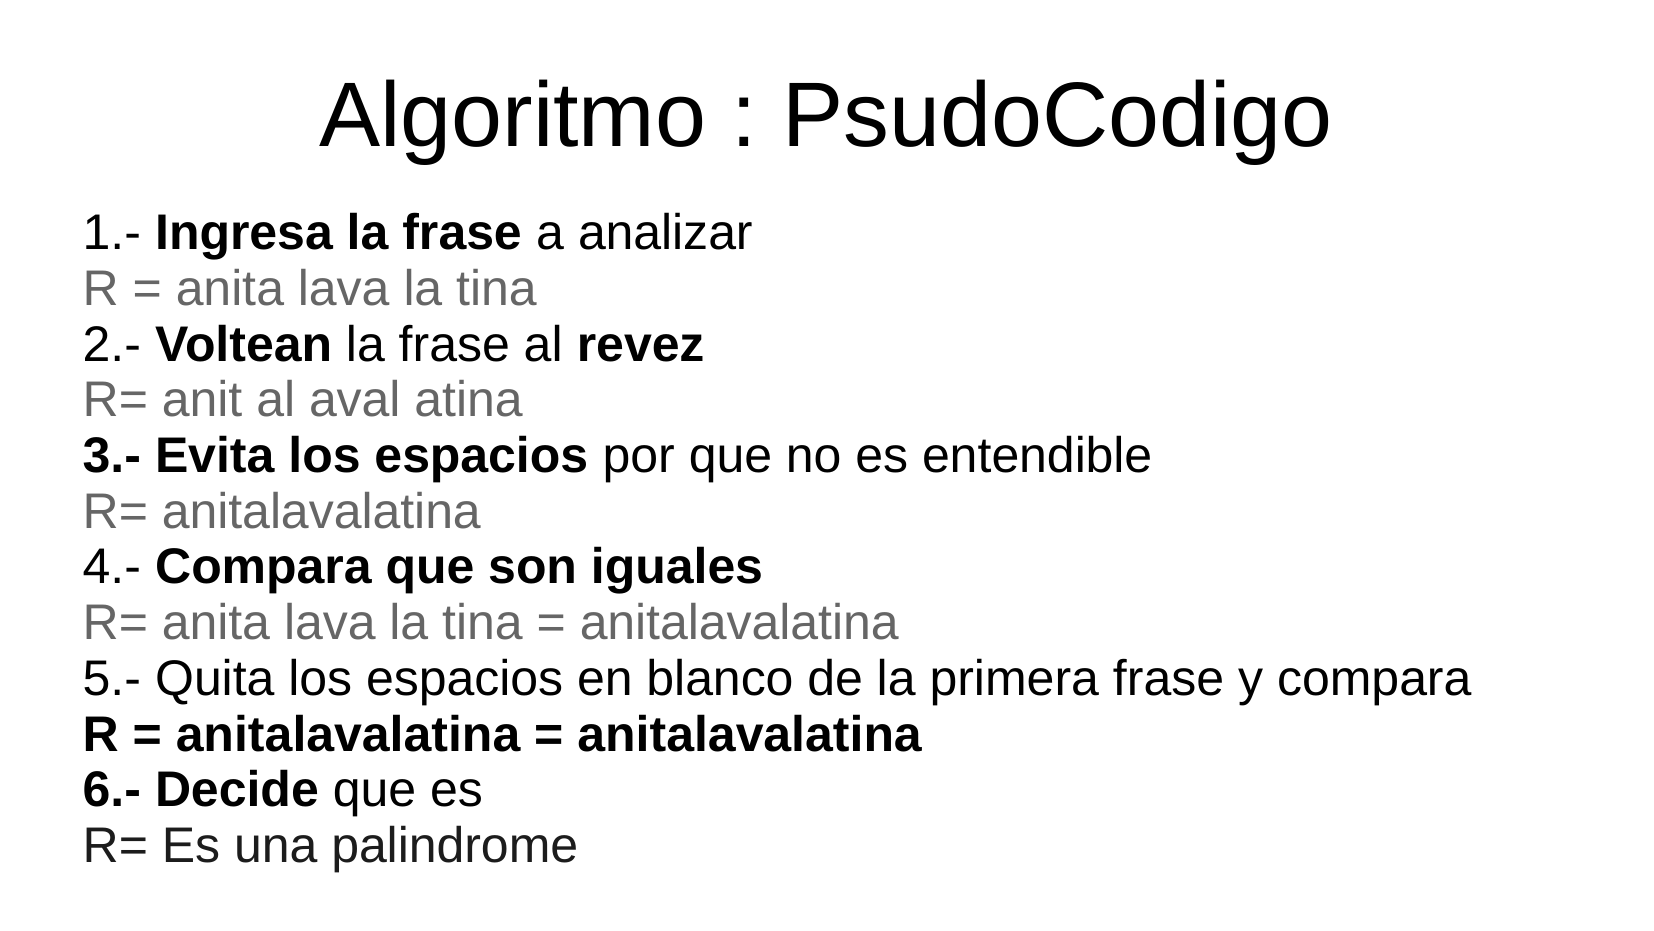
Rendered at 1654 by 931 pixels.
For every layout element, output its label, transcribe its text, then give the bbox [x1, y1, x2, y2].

subtitle 1.- Ingresa la frase a analizar R = anita lava la tina 2.- Voltean la frase al revez R= anit al aval atina 3.- Evita los espacios por que no es entendible R= anitalavalatina 4.- Compara que son iguales R= anita lava la tina = anitalavalatina 5.- Quita los espacios en blanco de la primera frase y compara R = anitalavalatina = anitalavalatina 6.- Decide que es R= Es una palindrome [82, 101, 1571, 874]
title Algoritmo : PsudoCodigo [82, 37, 1571, 101]
